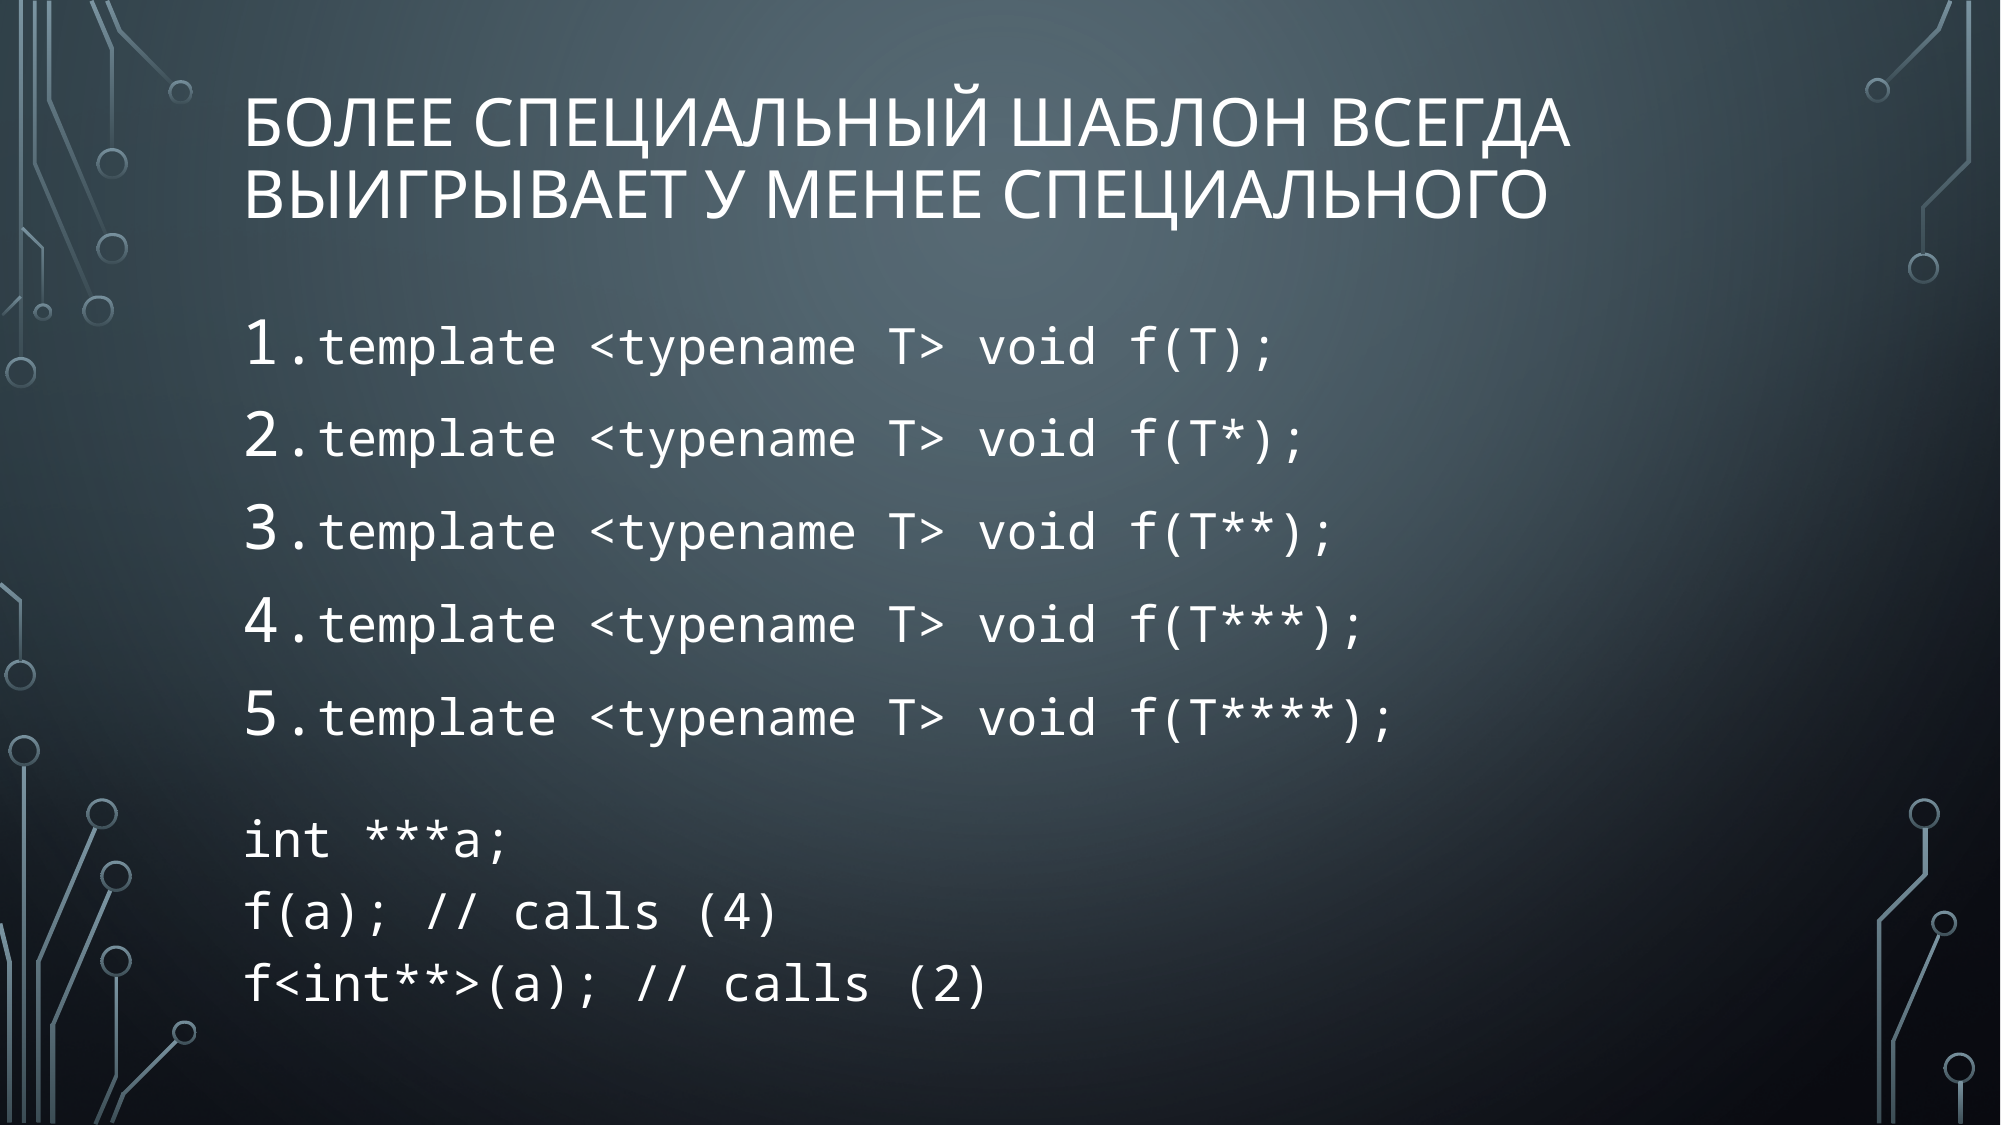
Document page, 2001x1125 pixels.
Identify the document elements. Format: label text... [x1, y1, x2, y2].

title Более специальный шаблон всегда выигрывает у менее специального [227, 27, 1853, 294]
list template <typename T> void f(T); template <typename T> void f(T*); template <typename T> void f(T**); template <typename T> void f(T***); template <typename T> void f(T****); int ***a; f(a); // calls (4) f<int**>(a); // calls (2) [227, 294, 1853, 1102]
